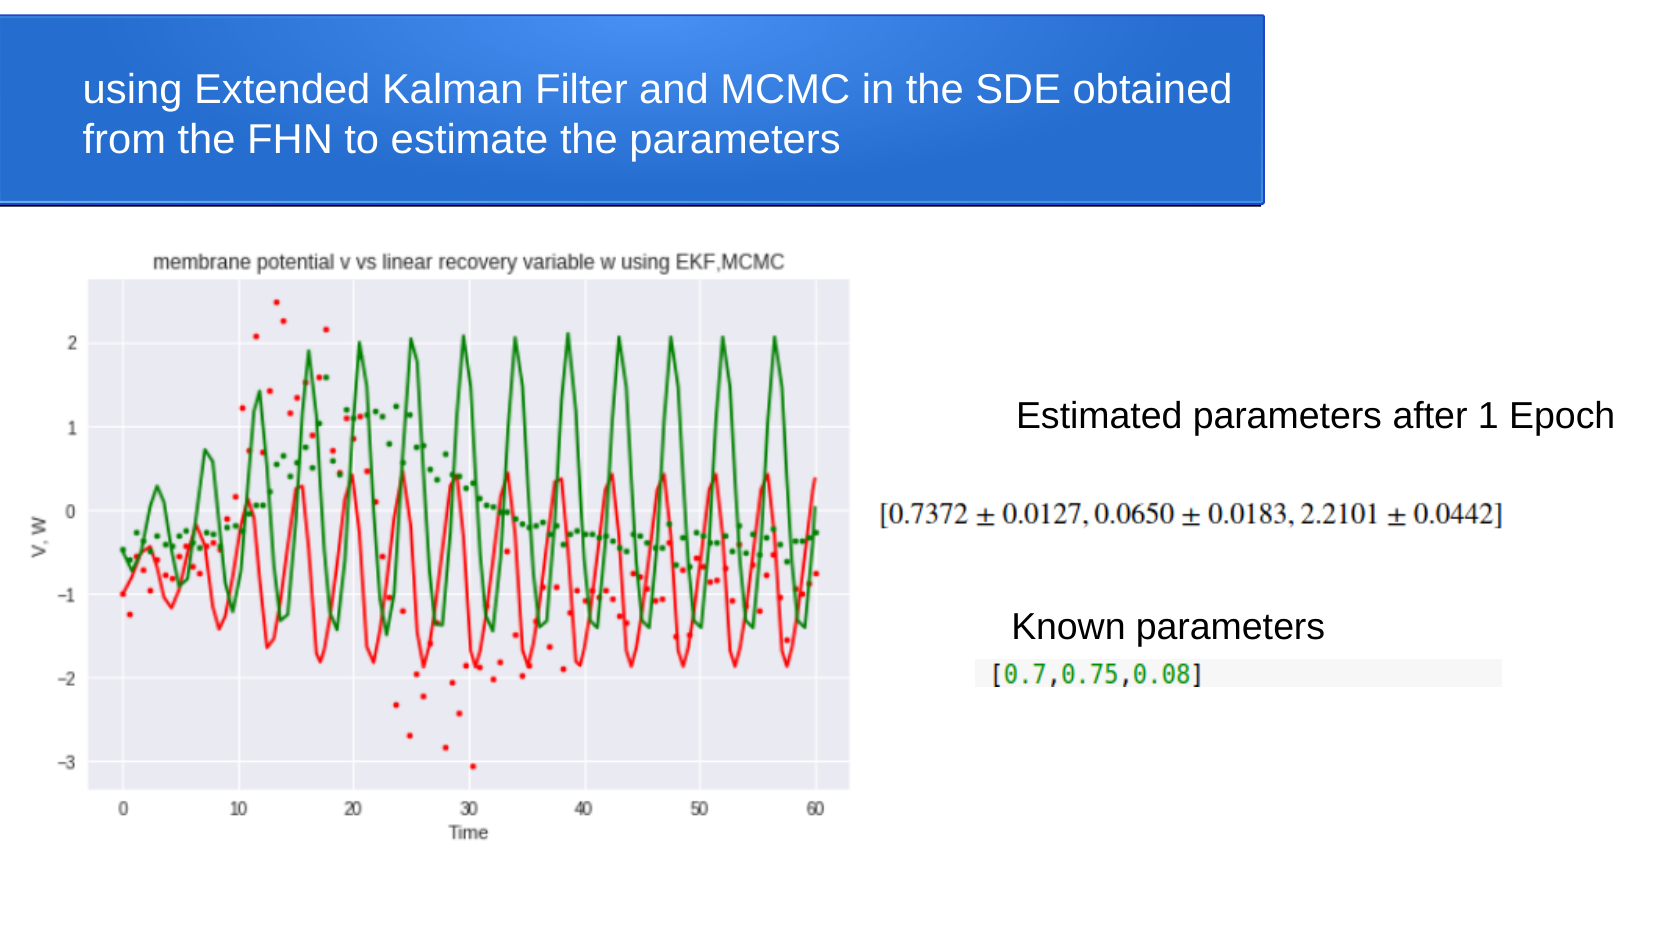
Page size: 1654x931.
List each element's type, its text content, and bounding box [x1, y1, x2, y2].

text_box Estimated parameters after 1 Epoch [1001, 386, 1407, 483]
title using Extended Kalman Filter and MCMC in the SDE obtained from the FHN to estimate the parameters [82, 35, 1235, 189]
picture [975, 660, 1502, 687]
text_box Known parameters [996, 598, 1402, 656]
picture [870, 483, 1511, 541]
picture [20, 242, 860, 853]
